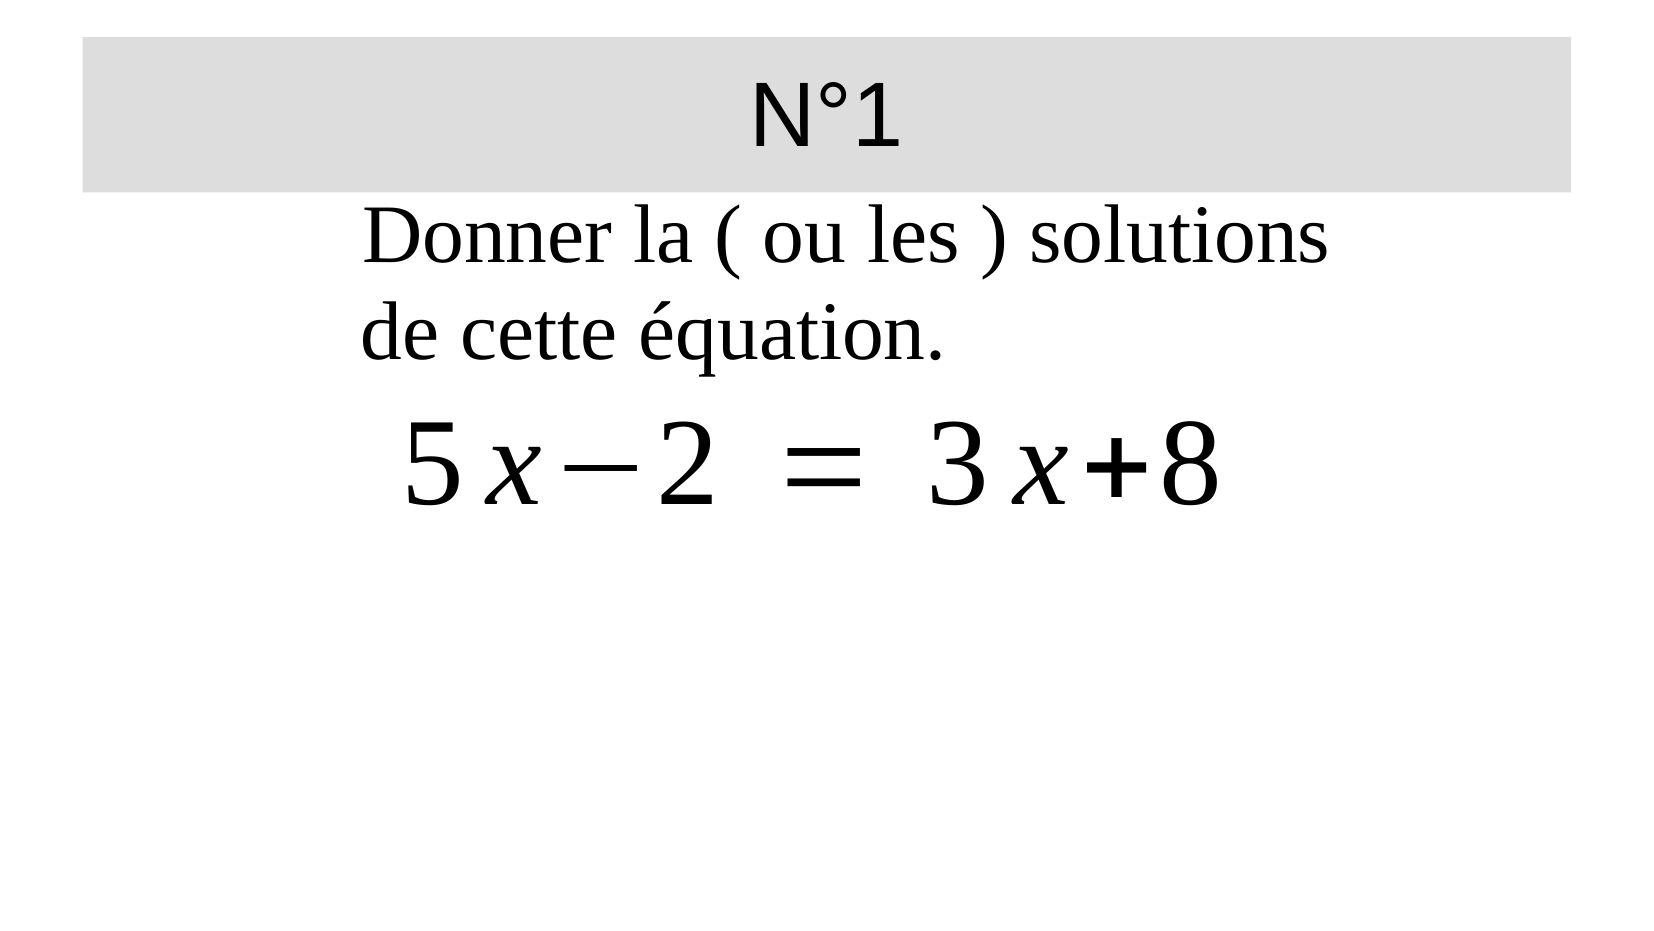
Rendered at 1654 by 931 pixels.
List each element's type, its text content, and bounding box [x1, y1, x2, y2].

chart [395, 393, 1229, 532]
title N°1 [82, 37, 1571, 193]
chart [354, 188, 1340, 378]
